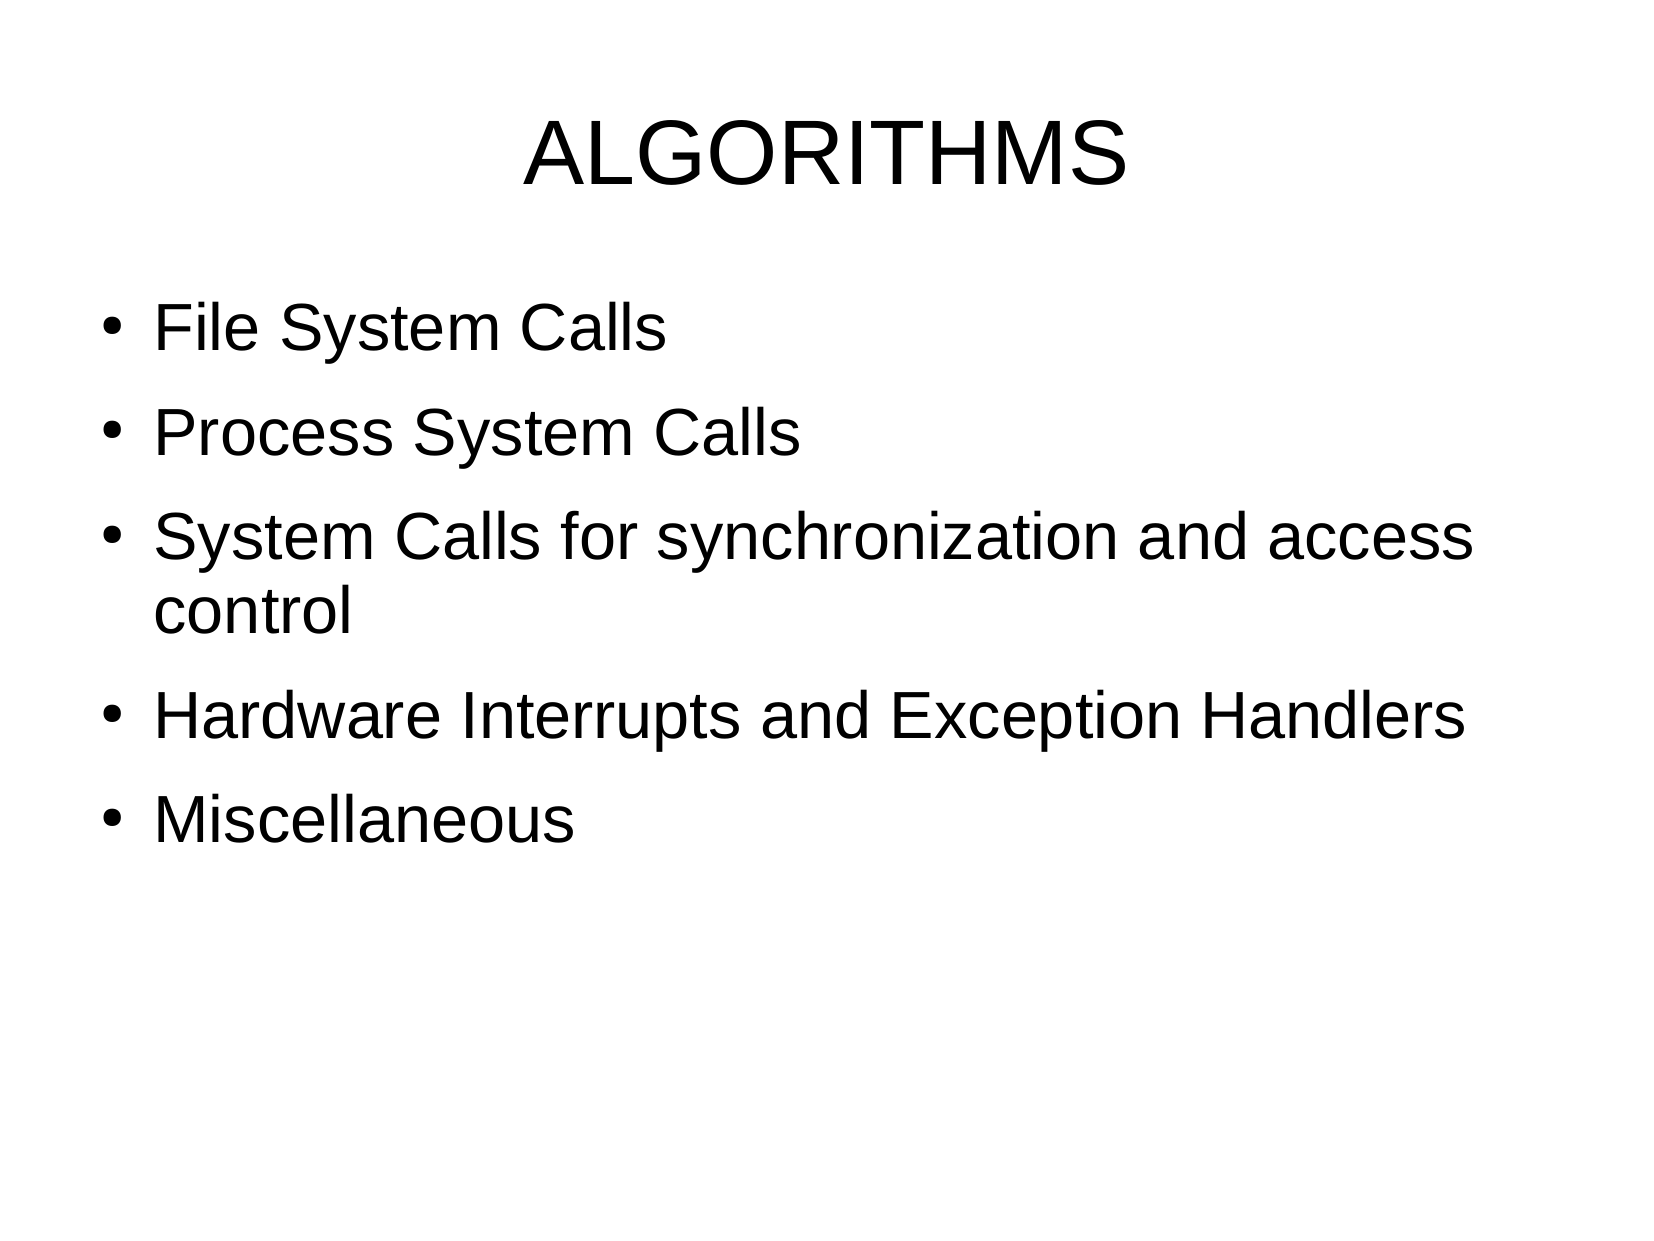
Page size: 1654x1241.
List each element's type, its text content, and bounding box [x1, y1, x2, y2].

list File System Calls Process System Calls System Calls for synchronization and access control Hardware Interrupts and Exception Handlers Miscellaneous [82, 290, 1571, 1010]
title ALGORITHMS [82, 49, 1571, 257]
